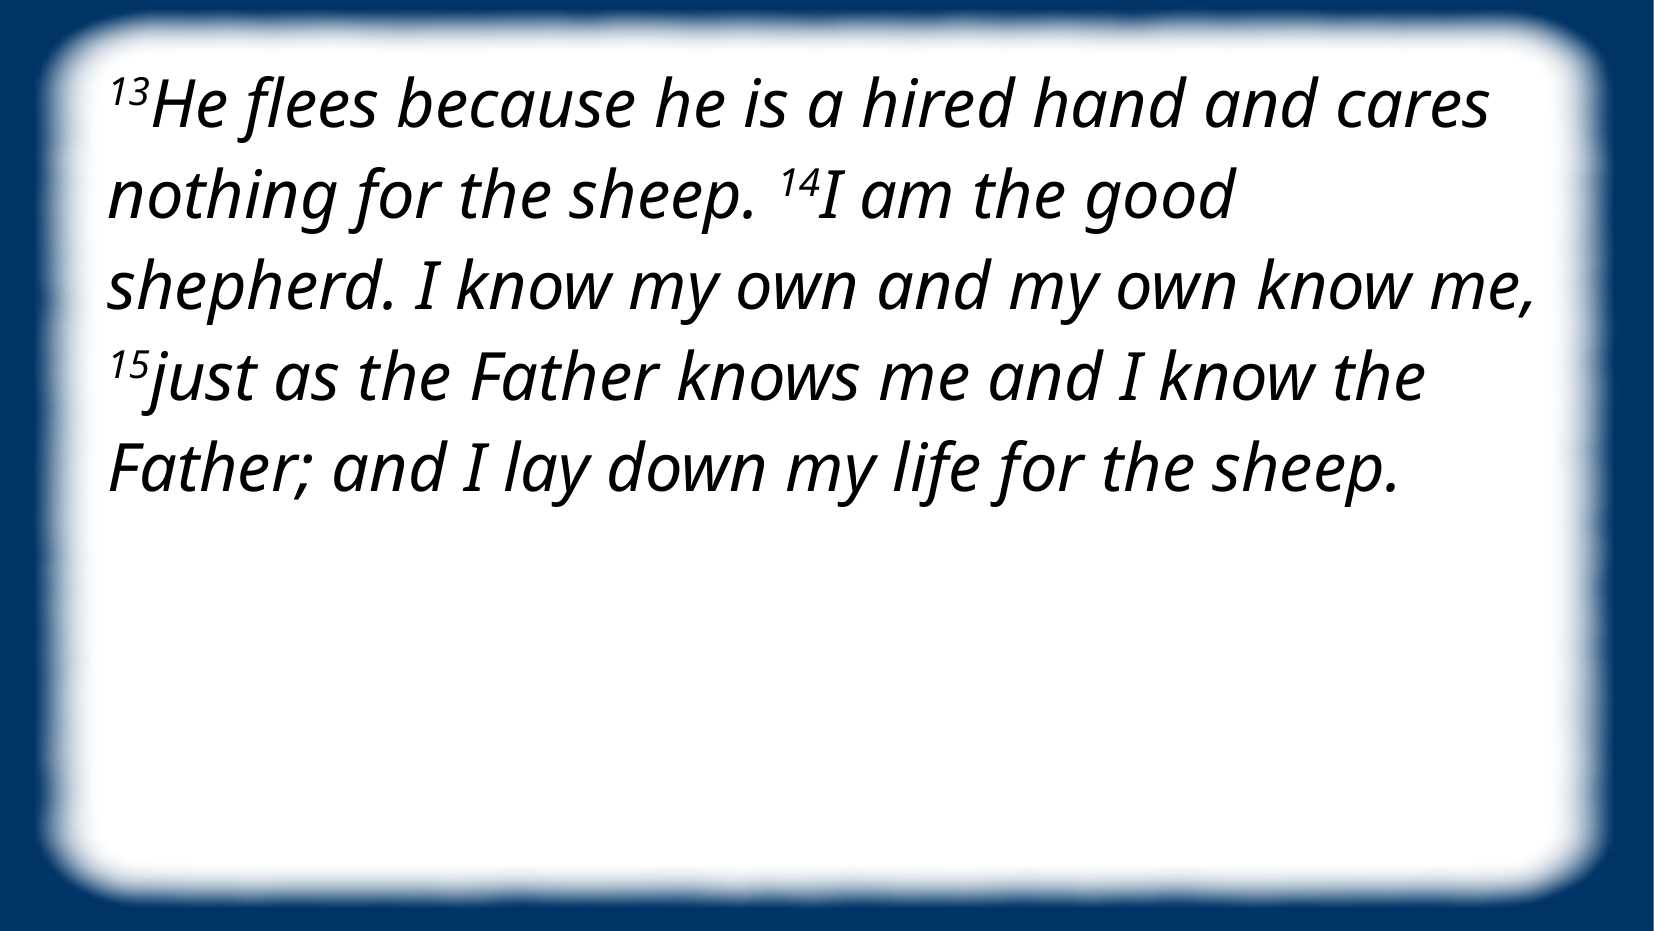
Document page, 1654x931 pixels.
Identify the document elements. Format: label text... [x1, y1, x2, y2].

picture [0, 0, 1654, 931]
text_box 13He flees because he is a hired hand and cares nothing for the sheep. 14I am the good shepherd. I know my own and my own know me, 15just as the Father knows me and I know the Father; and I lay down my life for the sheep. [92, 49, 1561, 508]
